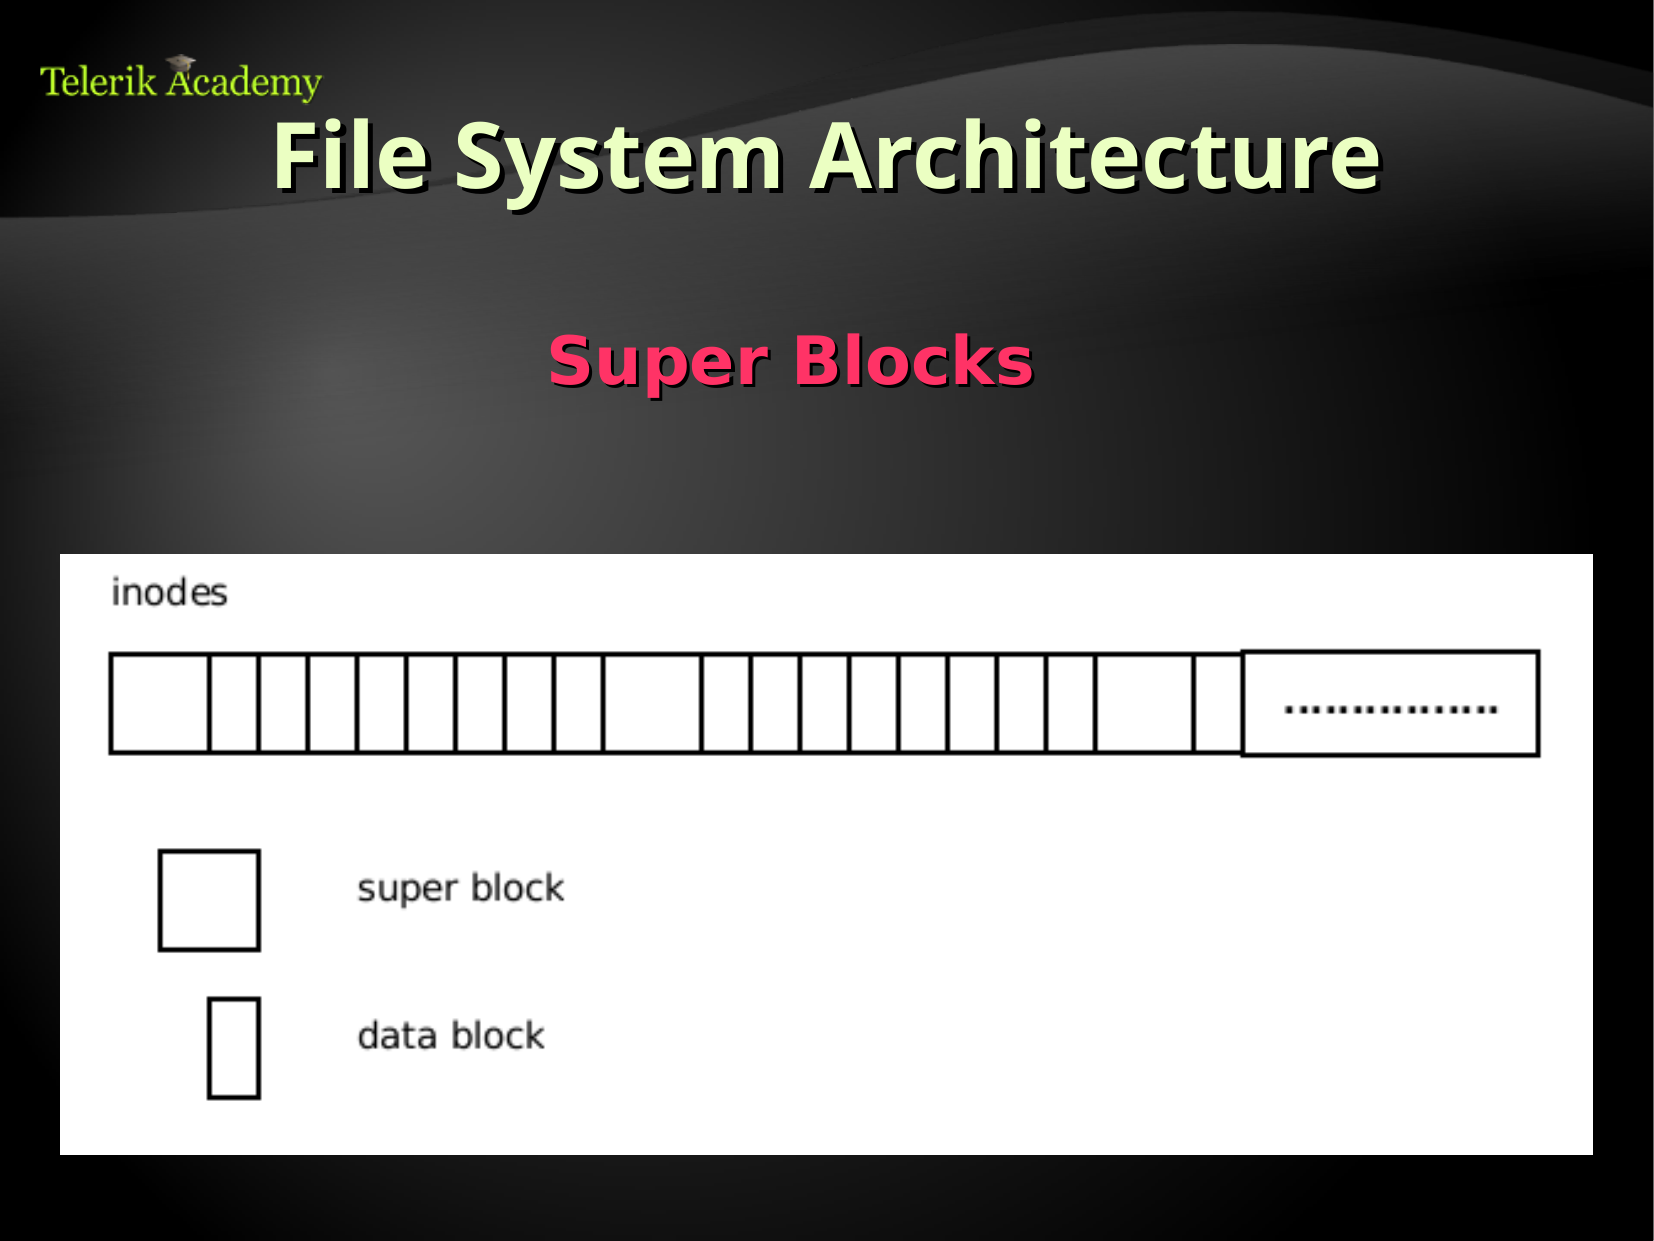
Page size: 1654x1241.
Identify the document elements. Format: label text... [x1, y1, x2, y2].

picture [0, 0, 1654, 1241]
title File System Architecture [82, 49, 1571, 257]
text_box Super Blocks [532, 315, 1051, 486]
